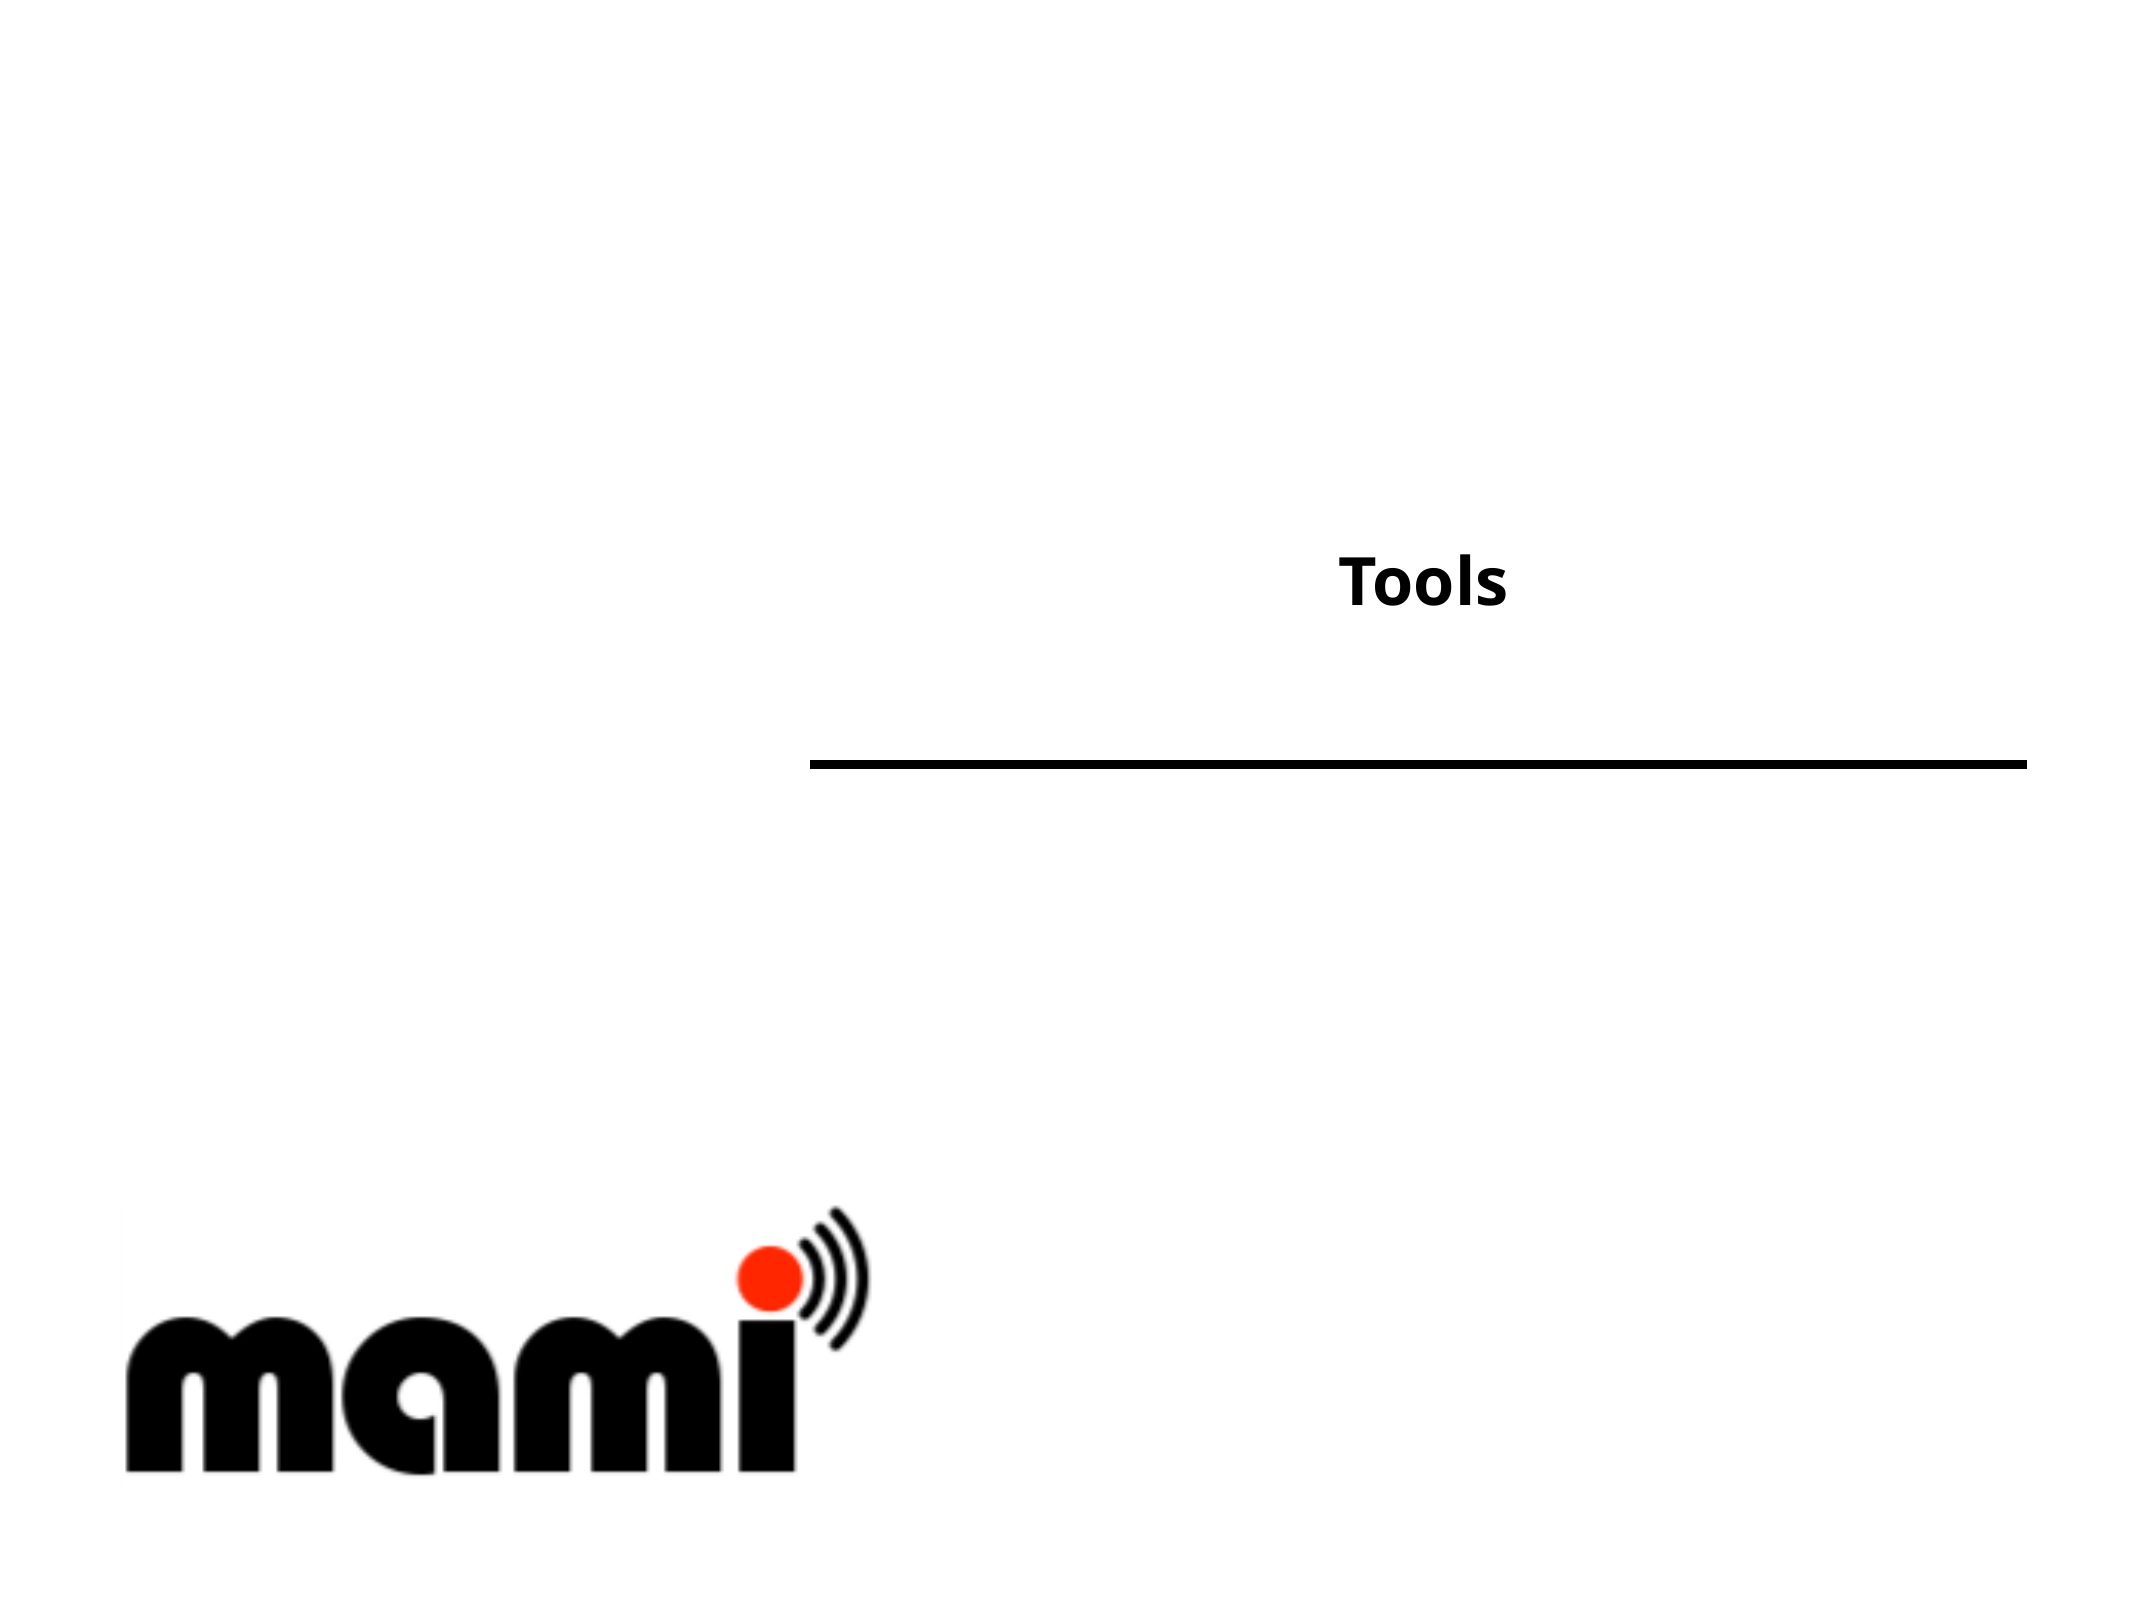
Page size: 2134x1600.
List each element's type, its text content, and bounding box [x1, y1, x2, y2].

picture [121, 1201, 878, 1488]
title Tools [794, 394, 2053, 765]
